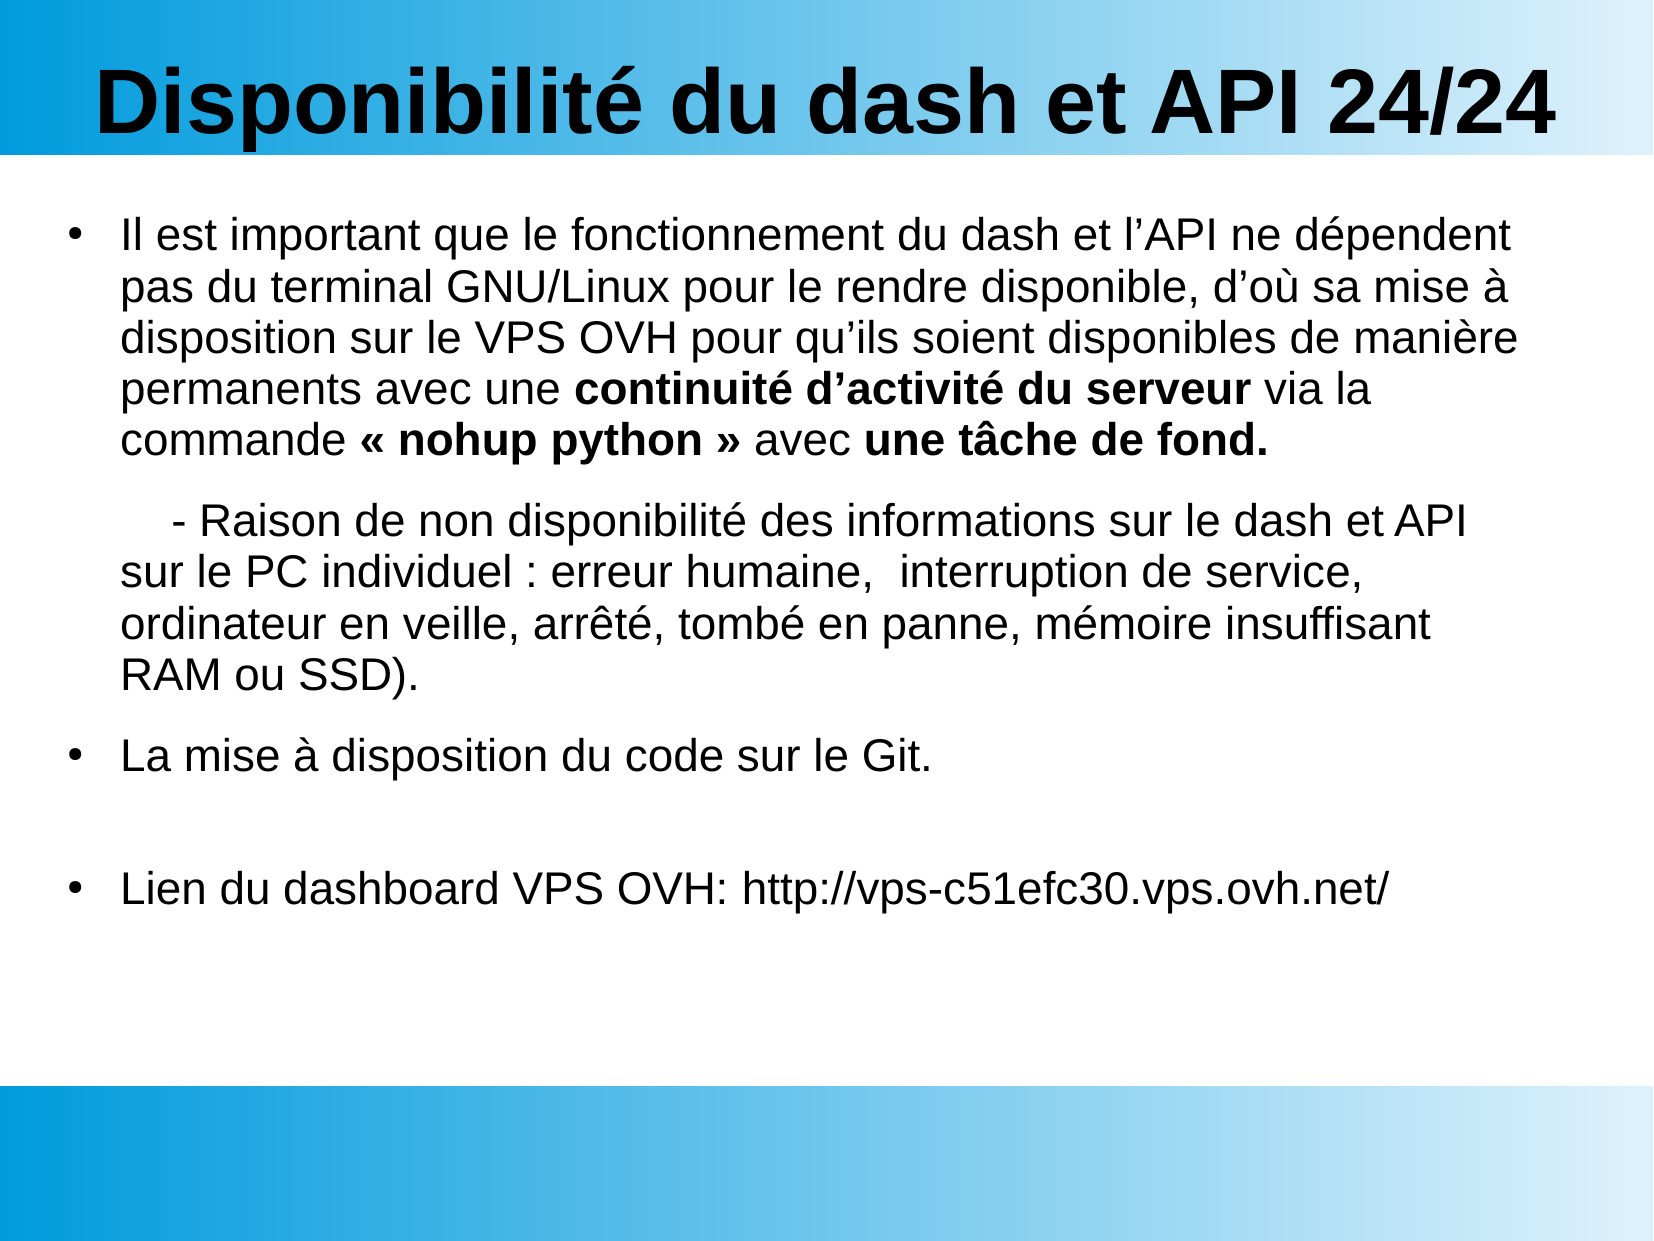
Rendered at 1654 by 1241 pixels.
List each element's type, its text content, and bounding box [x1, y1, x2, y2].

title Disponibilité du dash et API 24/24 [82, 49, 1571, 155]
list Il est important que le fonctionnement du dash et l’API ne dépendent pas du terminal GNU/Linux pour le rendre disponible, d’où sa mise à disposition sur le VPS OVH pour qu’ils soient disponibles de manière permanents avec une continuité d’activité du serveur via la commande « nohup python » avec une tâche de fond. - Raison de non disponibilité des informations sur le dash et API sur le PC individuel : erreur humaine, interruption de service, ordinateur en veille, arrêté, tombé en panne, mémoire insuffisant RAM ou SSD). La mise à disposition du code sur le Git. Lien du dashboard VPS OVH: http://vps-c51efc30.vps.ovh.net/ [49, 209, 1538, 929]
